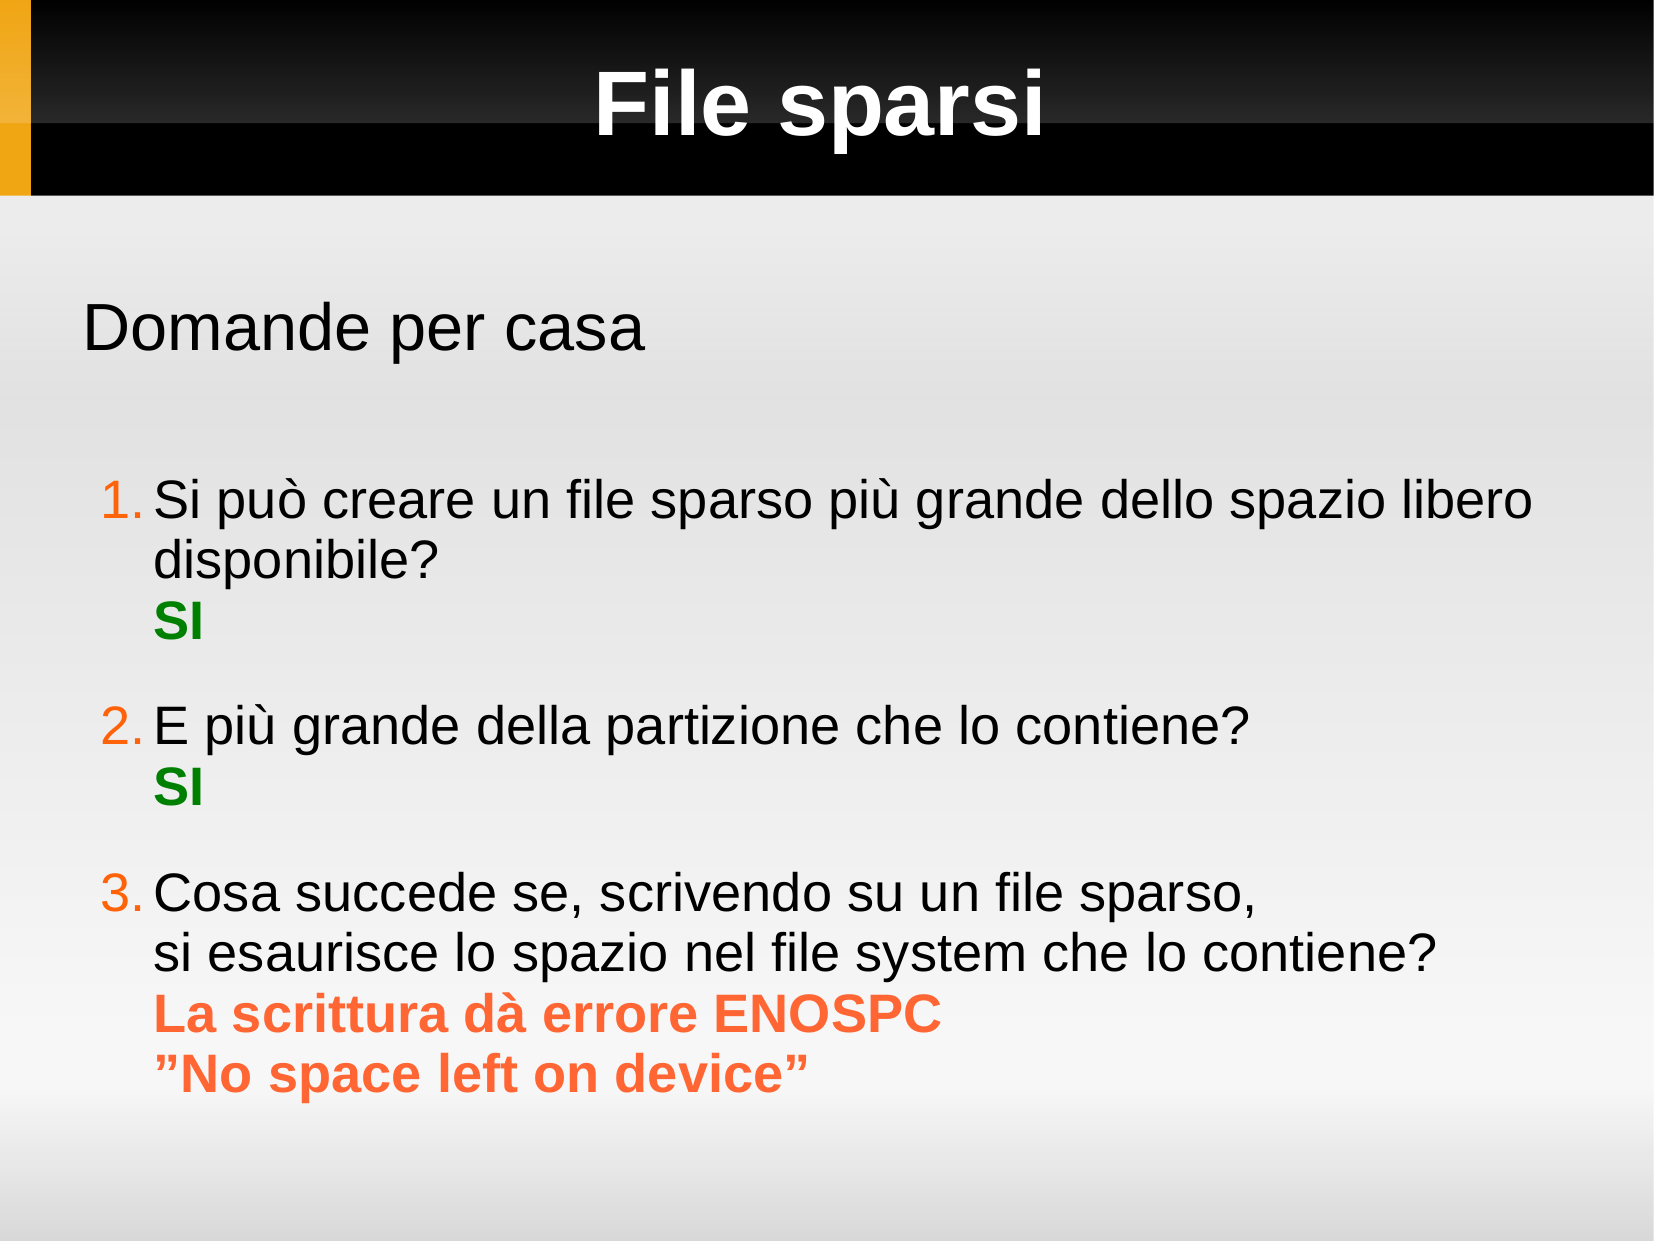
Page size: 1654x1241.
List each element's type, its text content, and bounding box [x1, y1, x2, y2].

list Domande per casa Si può creare un file sparso più grande dello spazio libero disponibile? SI E più grande della partizione che lo contiene? SI Cosa succede se, scrivendo su un file sparso, si esaurisce lo spazio nel file system che lo contiene? La scrittura dà errore ENOSPC ”No space left on device” [82, 290, 1571, 1126]
picture [0, 0, 1654, 1241]
title File sparsi [76, 0, 1565, 208]
